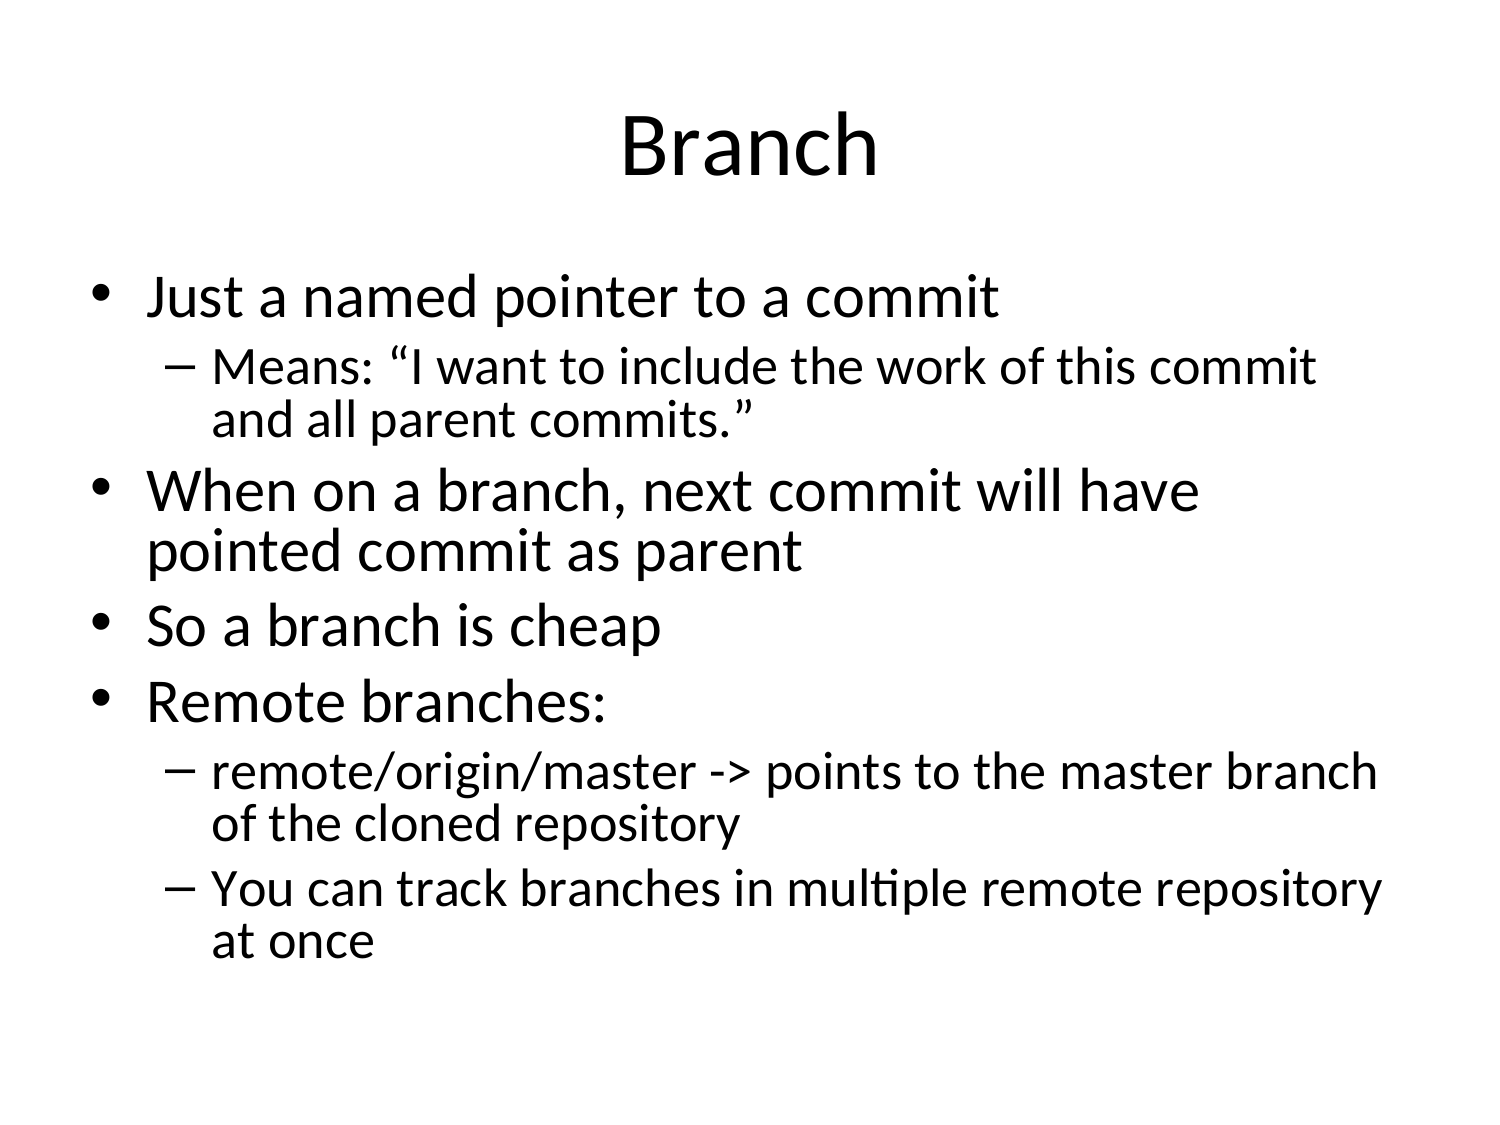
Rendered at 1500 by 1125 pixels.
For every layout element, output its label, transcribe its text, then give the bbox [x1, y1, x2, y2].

list Just a named pointer to a commit Means: “I want to include the work of this commit and all parent commits.” When on a branch, next commit will have pointed commit as parent So a branch is cheap Remote branches: remote/origin/master -> points to the master branch of the cloned repository You can track branches in multiple remote repository at once [75, 262, 1426, 1006]
title Branch [75, 45, 1426, 233]
